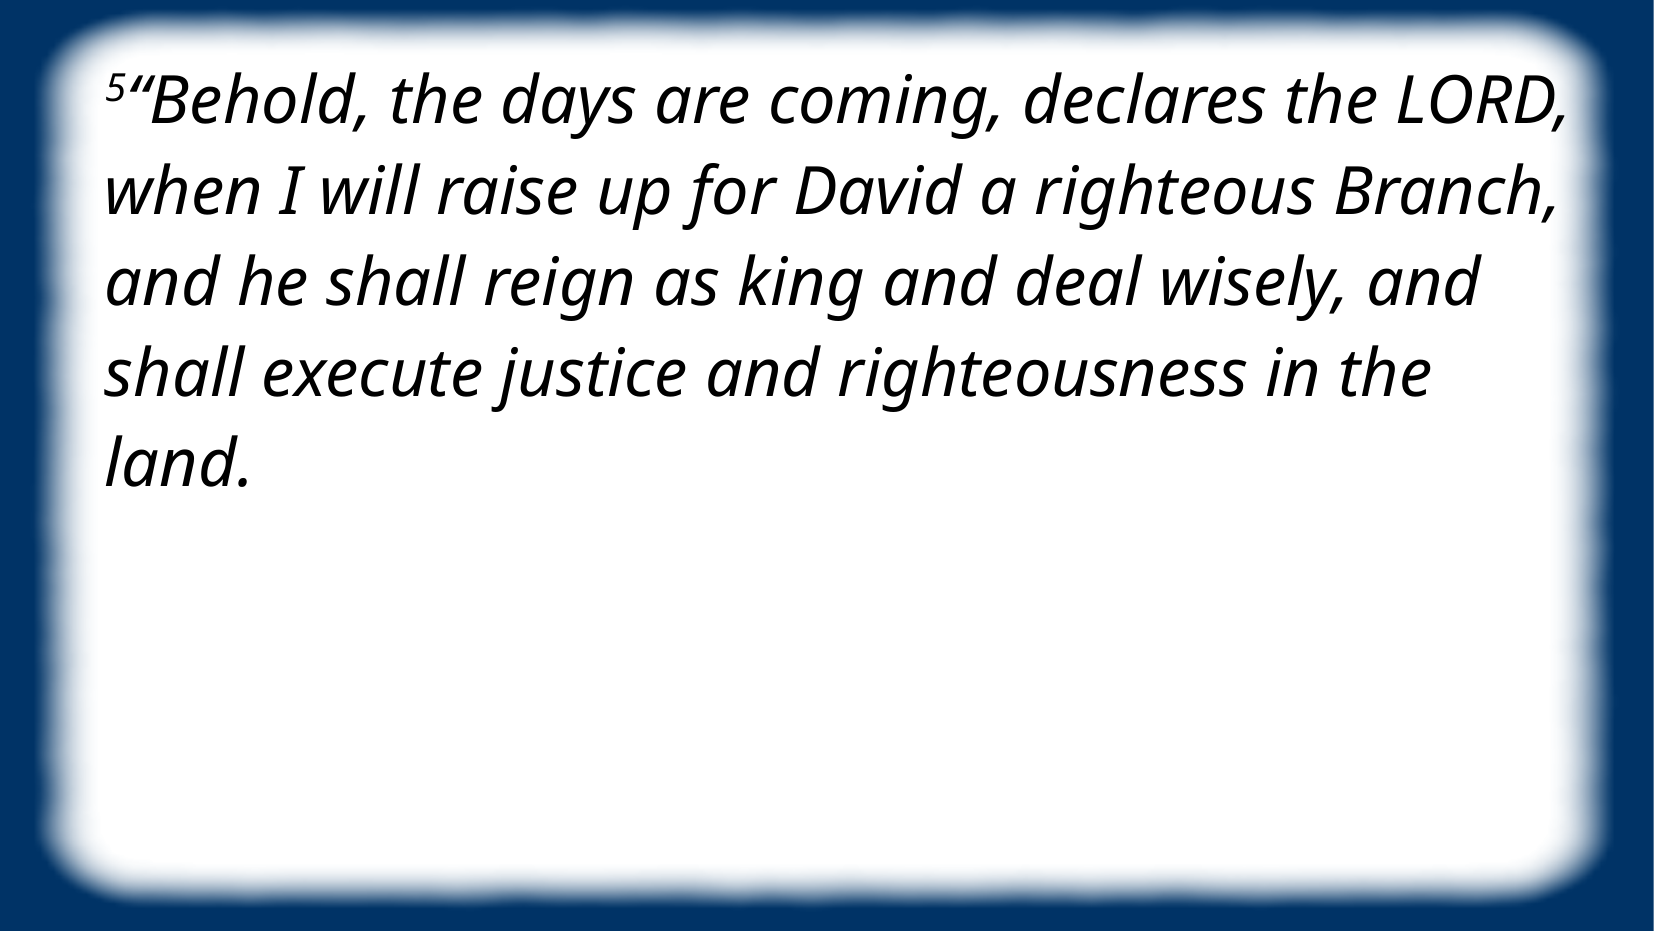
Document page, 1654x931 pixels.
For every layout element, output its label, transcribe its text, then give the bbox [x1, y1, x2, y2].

picture [0, 0, 1654, 931]
text_box 5“Behold, the days are coming, declares the LORD, when I will raise up for David a righteous Branch, and he shall reign as king and deal wisely, and shall execute justice and righteousness in the land. [90, 45, 1591, 504]
